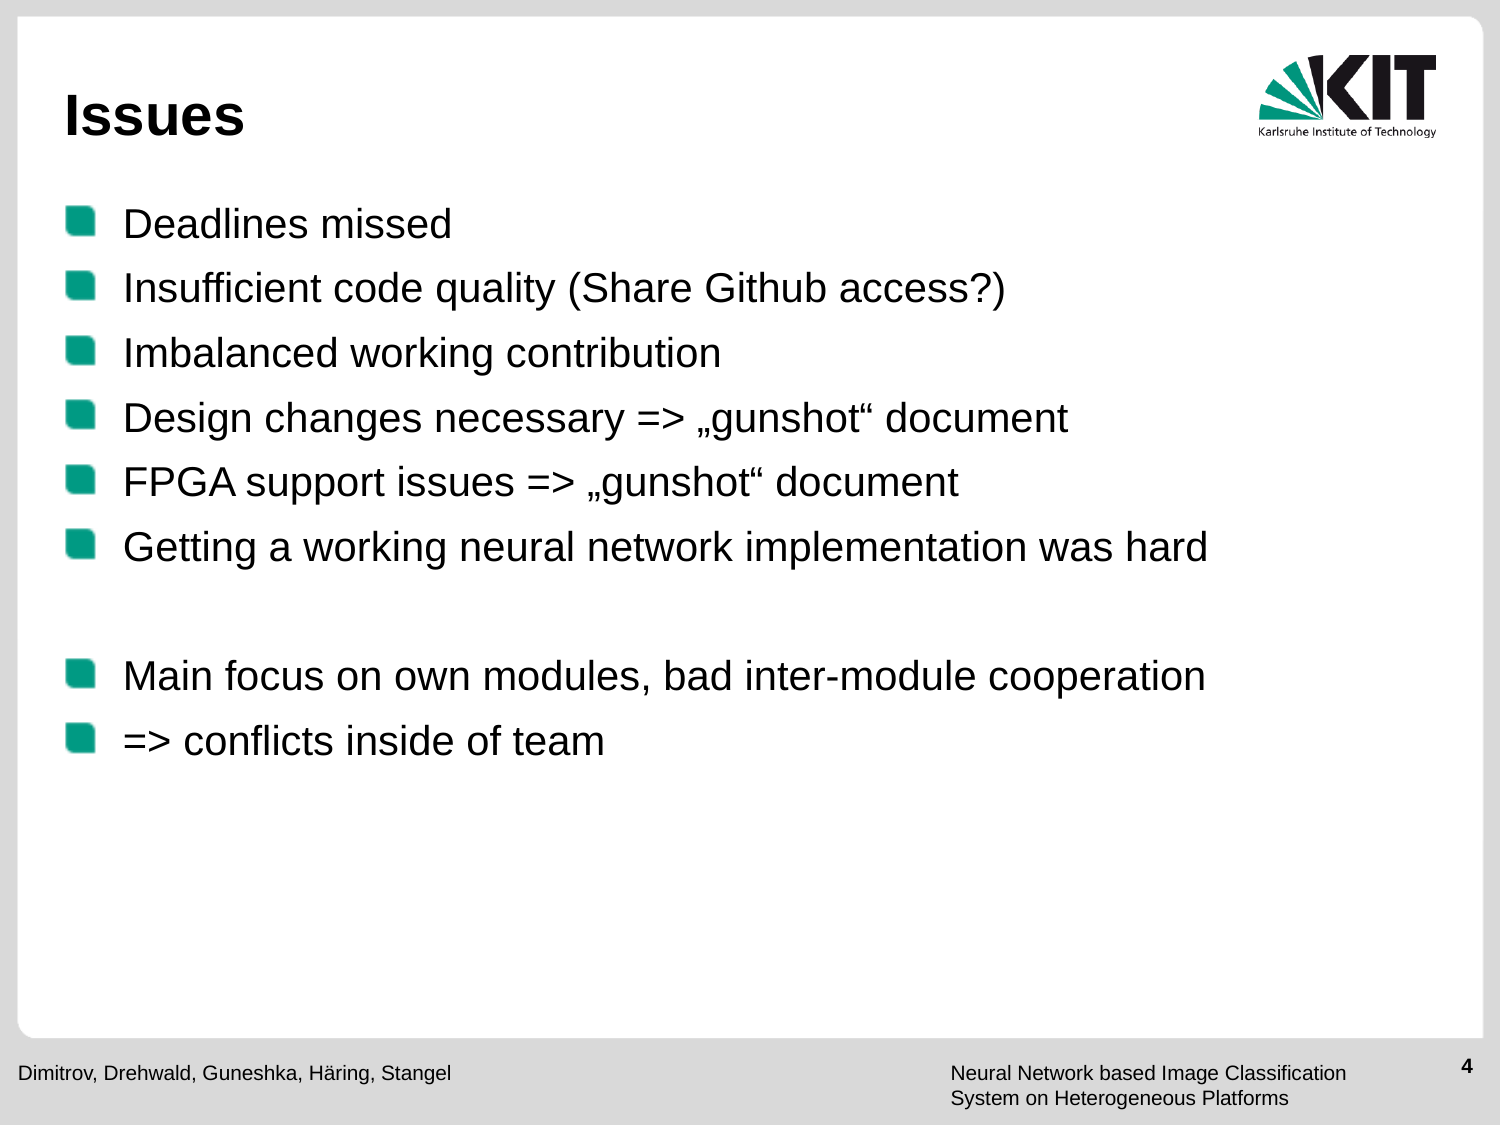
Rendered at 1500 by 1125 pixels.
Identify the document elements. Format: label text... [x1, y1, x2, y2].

picture [0, 0, 1500, 1125]
slide_number Neural Network based Image Classification System on Heterogeneous Platforms [950, 1059, 1381, 1120]
title Issues [64, 54, 1198, 147]
footer Dimitrov, Drehwald, Guneshka, Häring, Stangel [18, 1059, 934, 1119]
slide_number <number> [1421, 1053, 1473, 1113]
list Deadlines missed Insufficient code quality (Share Github access?) Imbalanced working contribution Design changes necessary => „gunshot“ document FPGA support issues => „gunshot“ document Getting a working neural network implementation was hard Main focus on own modules, bad inter-module cooperation => conflicts inside of team [64, 196, 1436, 1000]
